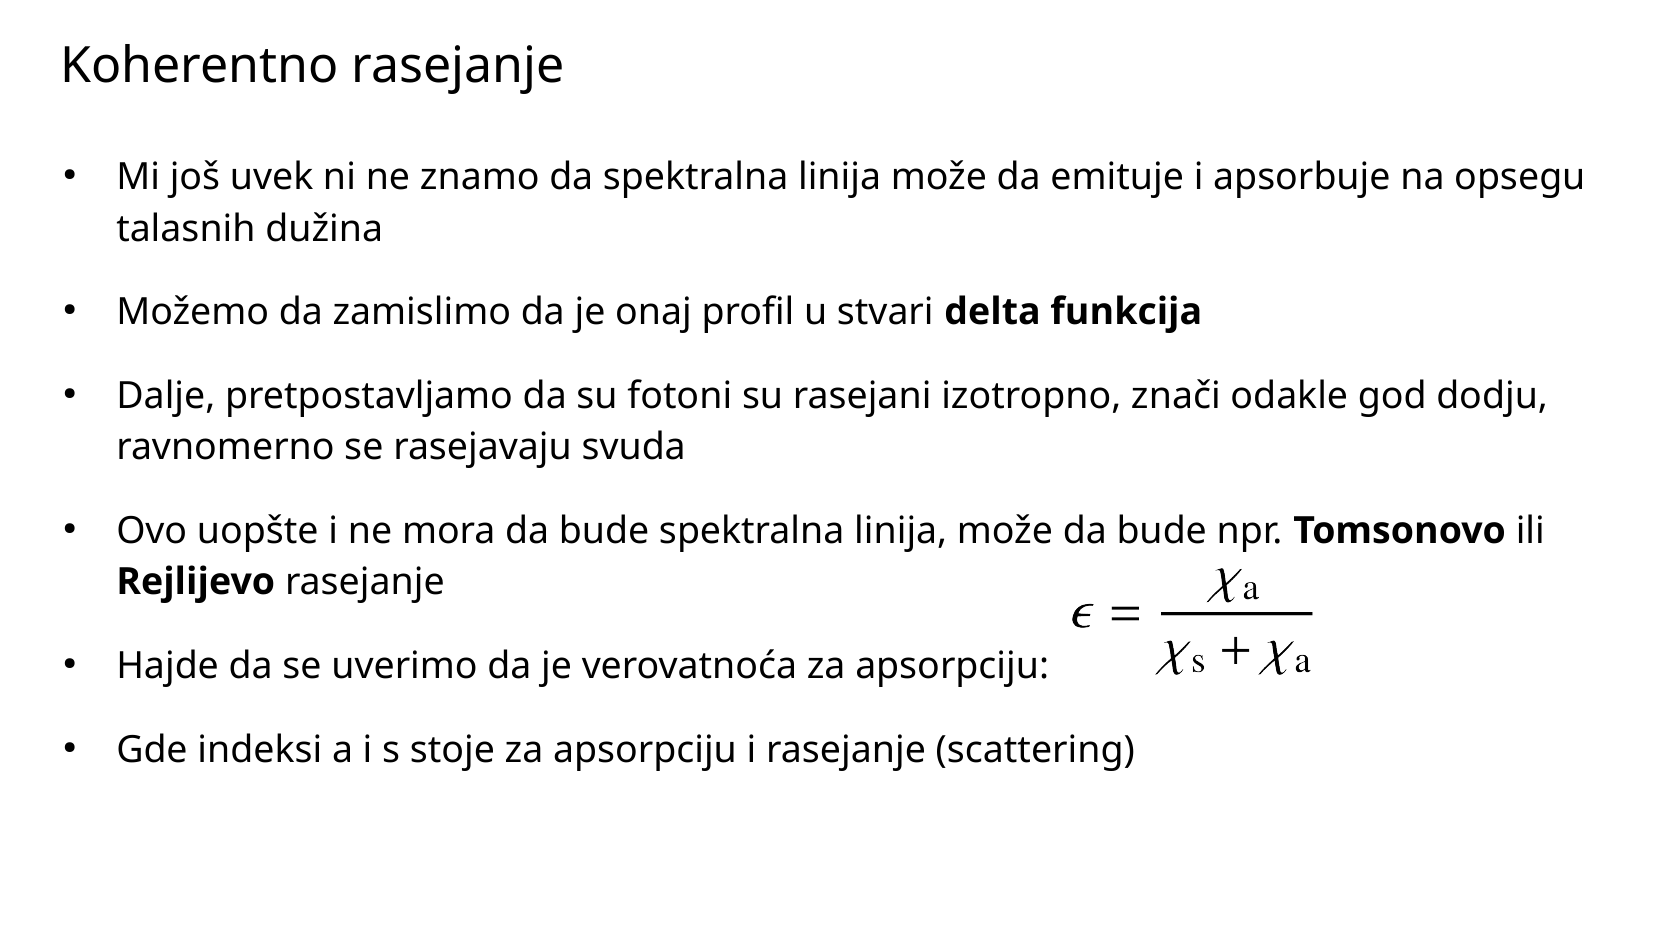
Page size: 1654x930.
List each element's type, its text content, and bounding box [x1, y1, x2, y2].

list Mi još uvek ni ne znamo da spektralna linija može da emituje i apsorbuje na opsegu talasnih dužina Možemo da zamislimo da je onaj profil u stvari delta funkcija Dalje, pretpostavljamo da su fotoni su rasejani izotropno, znači odakle god dodju, ravnomerno se rasejavaju svuda Ovo uopšte i ne mora da bude spektralna linija, može da bude npr. Tomsonovo ili Rejlijevo rasejanje Hajde da se uverimo da je verovatnoća za apsorpciju: Gde indeksi a i s stoje za apsorpciju i rasejanje (scattering) [45, 149, 1635, 880]
title Koherentno rasejanje [59, 13, 1648, 113]
picture [1072, 565, 1313, 676]
